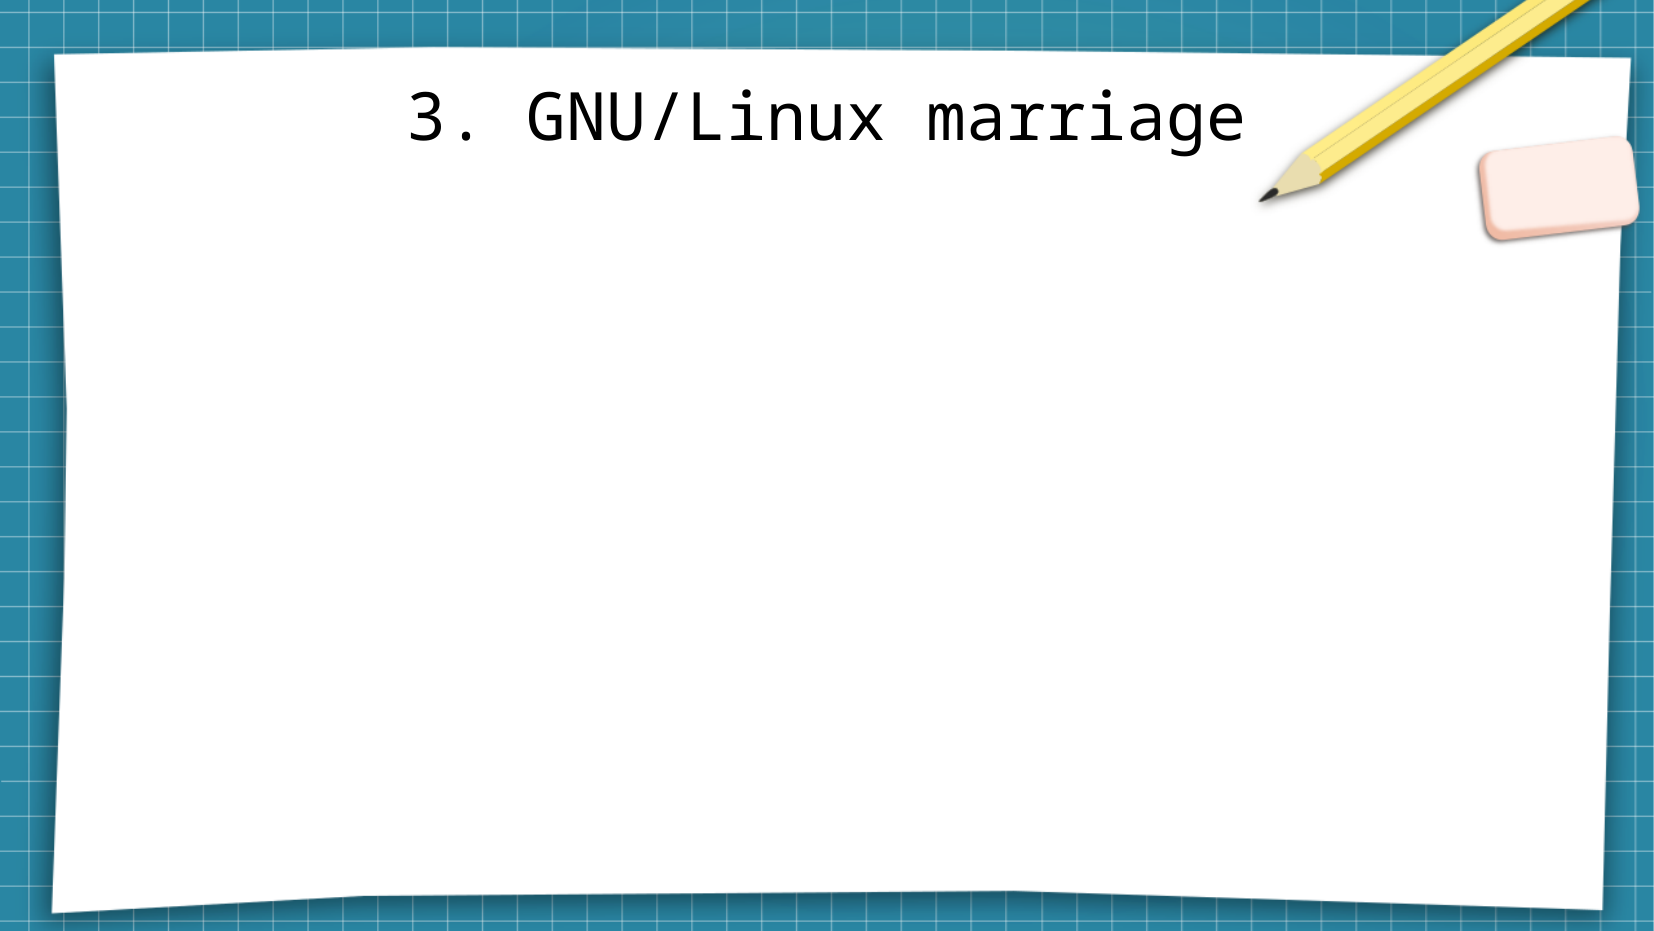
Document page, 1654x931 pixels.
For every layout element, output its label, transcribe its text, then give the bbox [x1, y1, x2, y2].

title 3. GNU/Linux marriage [82, 37, 1571, 193]
picture [0, 0, 1654, 931]
